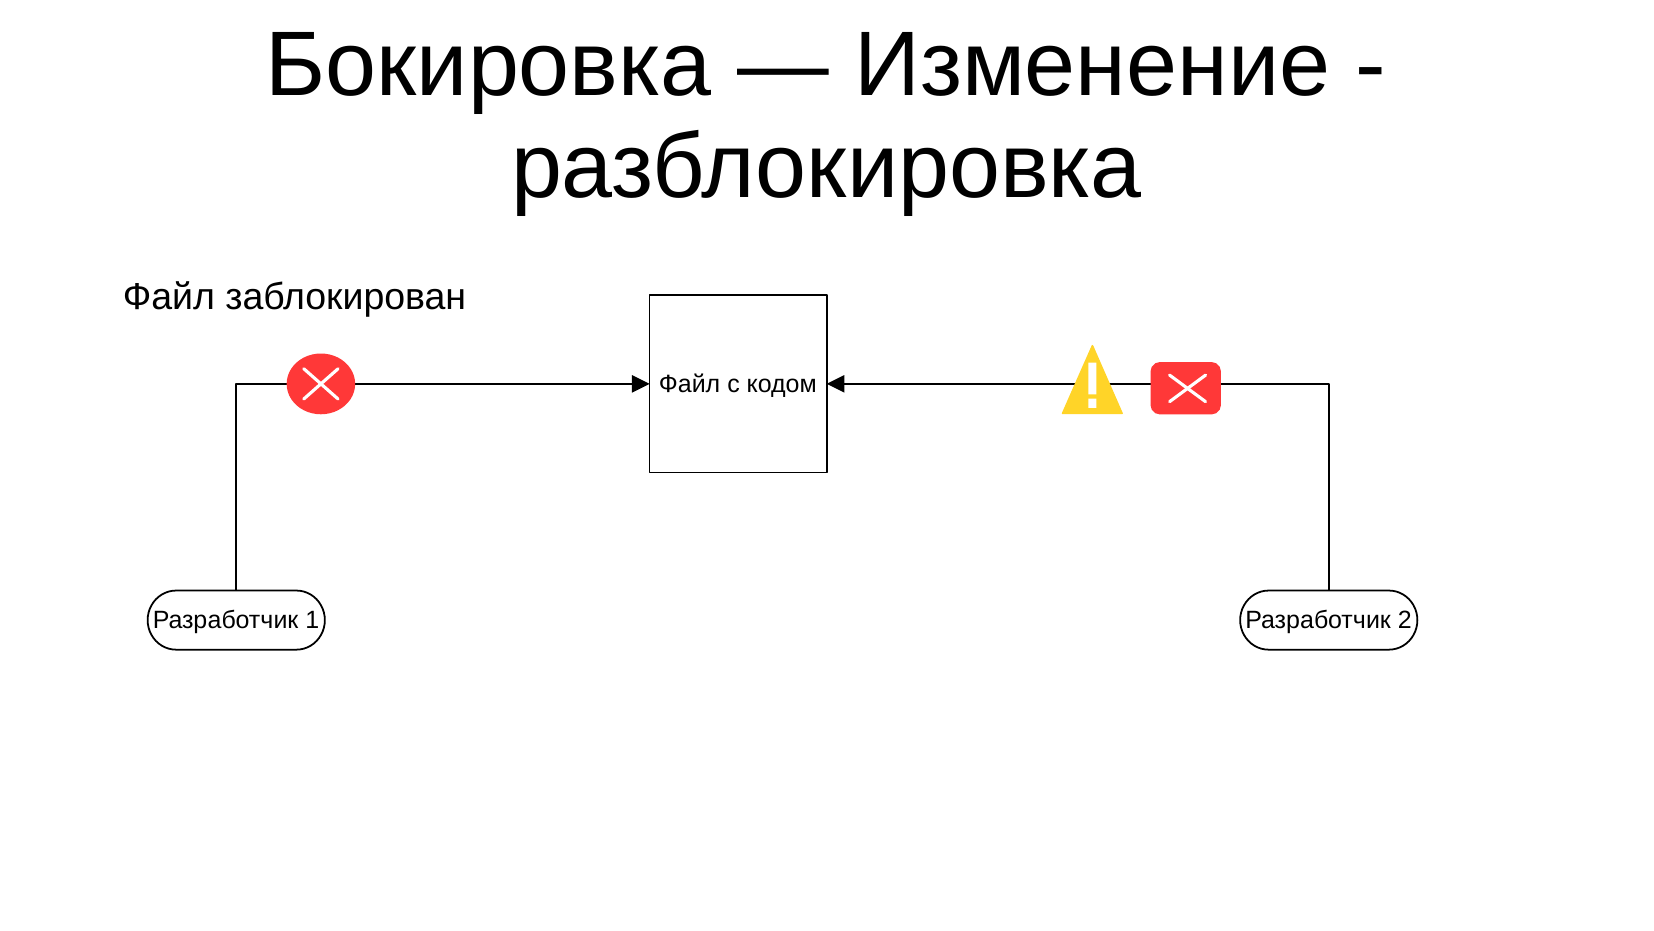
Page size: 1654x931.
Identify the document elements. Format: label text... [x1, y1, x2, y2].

title Бокировка — Изменение - разблокировка [82, 12, 1571, 218]
text_box Разработчик 1 [147, 590, 325, 650]
text_box [1062, 345, 1123, 414]
text_box [1151, 363, 1220, 414]
text_box Файл с кодом [649, 295, 827, 473]
text_box [287, 354, 355, 414]
text_box Разработчик 2 [1240, 590, 1418, 650]
text_box Файл заблокирован [108, 273, 482, 325]
